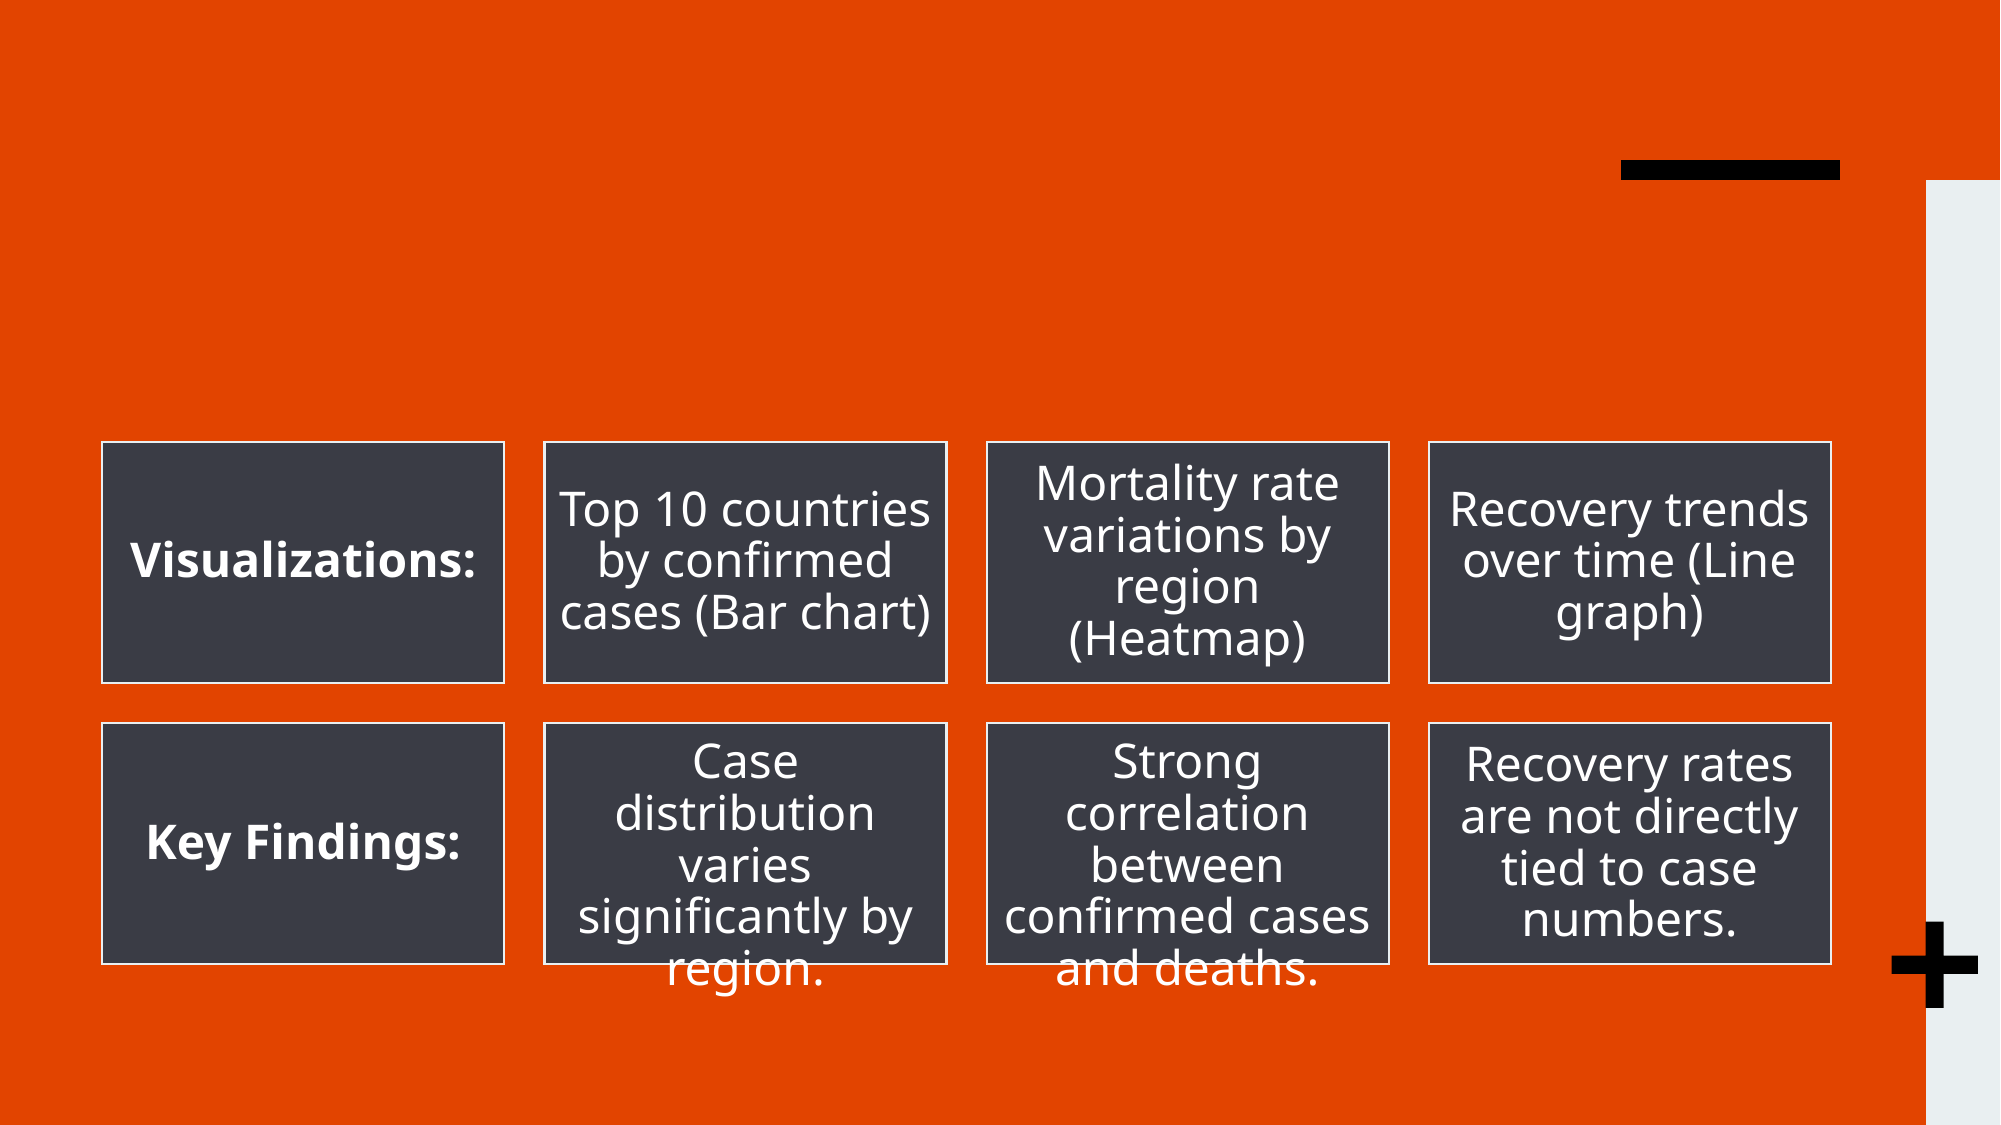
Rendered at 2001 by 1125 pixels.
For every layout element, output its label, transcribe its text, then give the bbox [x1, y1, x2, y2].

text_box Strong correlation between confirmed cases and deaths. [986, 723, 1389, 965]
text_box [0, 0, 2000, 1125]
text_box Key Findings: [102, 723, 505, 965]
text_box Mortality rate variations by region (Heatmap) [986, 441, 1389, 684]
text_box Visualizations: [102, 441, 505, 684]
text_box Case distribution varies significantly by region. [544, 723, 947, 965]
text_box Recovery rates are not directly tied to case numbers. [1428, 723, 1831, 965]
text_box Top 10 countries by confirmed cases (Bar chart) [544, 441, 947, 684]
text_box Recovery trends over time (Line graph) [1428, 441, 1831, 684]
